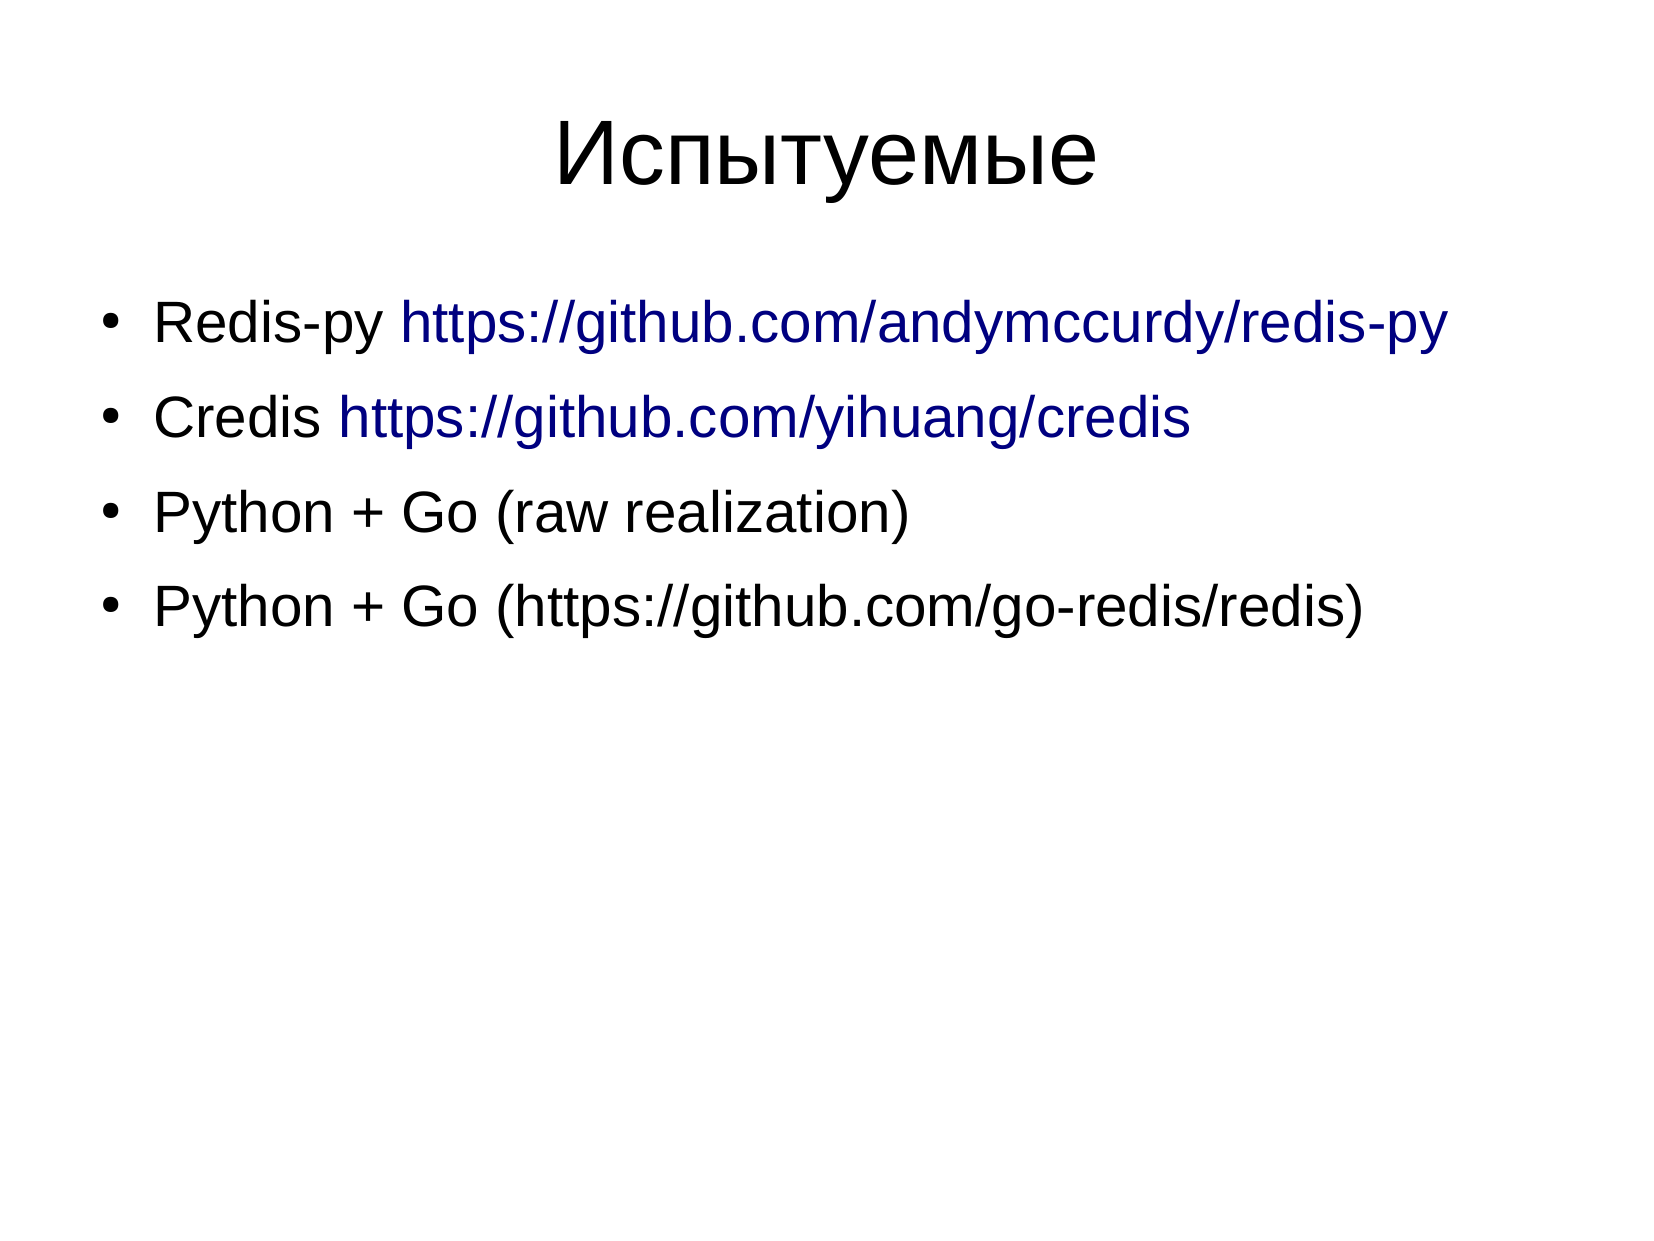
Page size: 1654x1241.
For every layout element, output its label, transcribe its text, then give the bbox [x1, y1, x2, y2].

list Redis-py https://github.com/andymccurdy/redis-py Credis https://github.com/yihuang/credis Python + Go (raw realization) Python + Go (https://github.com/go-redis/redis) [82, 290, 1571, 1010]
title Испытуемые [82, 49, 1571, 257]
